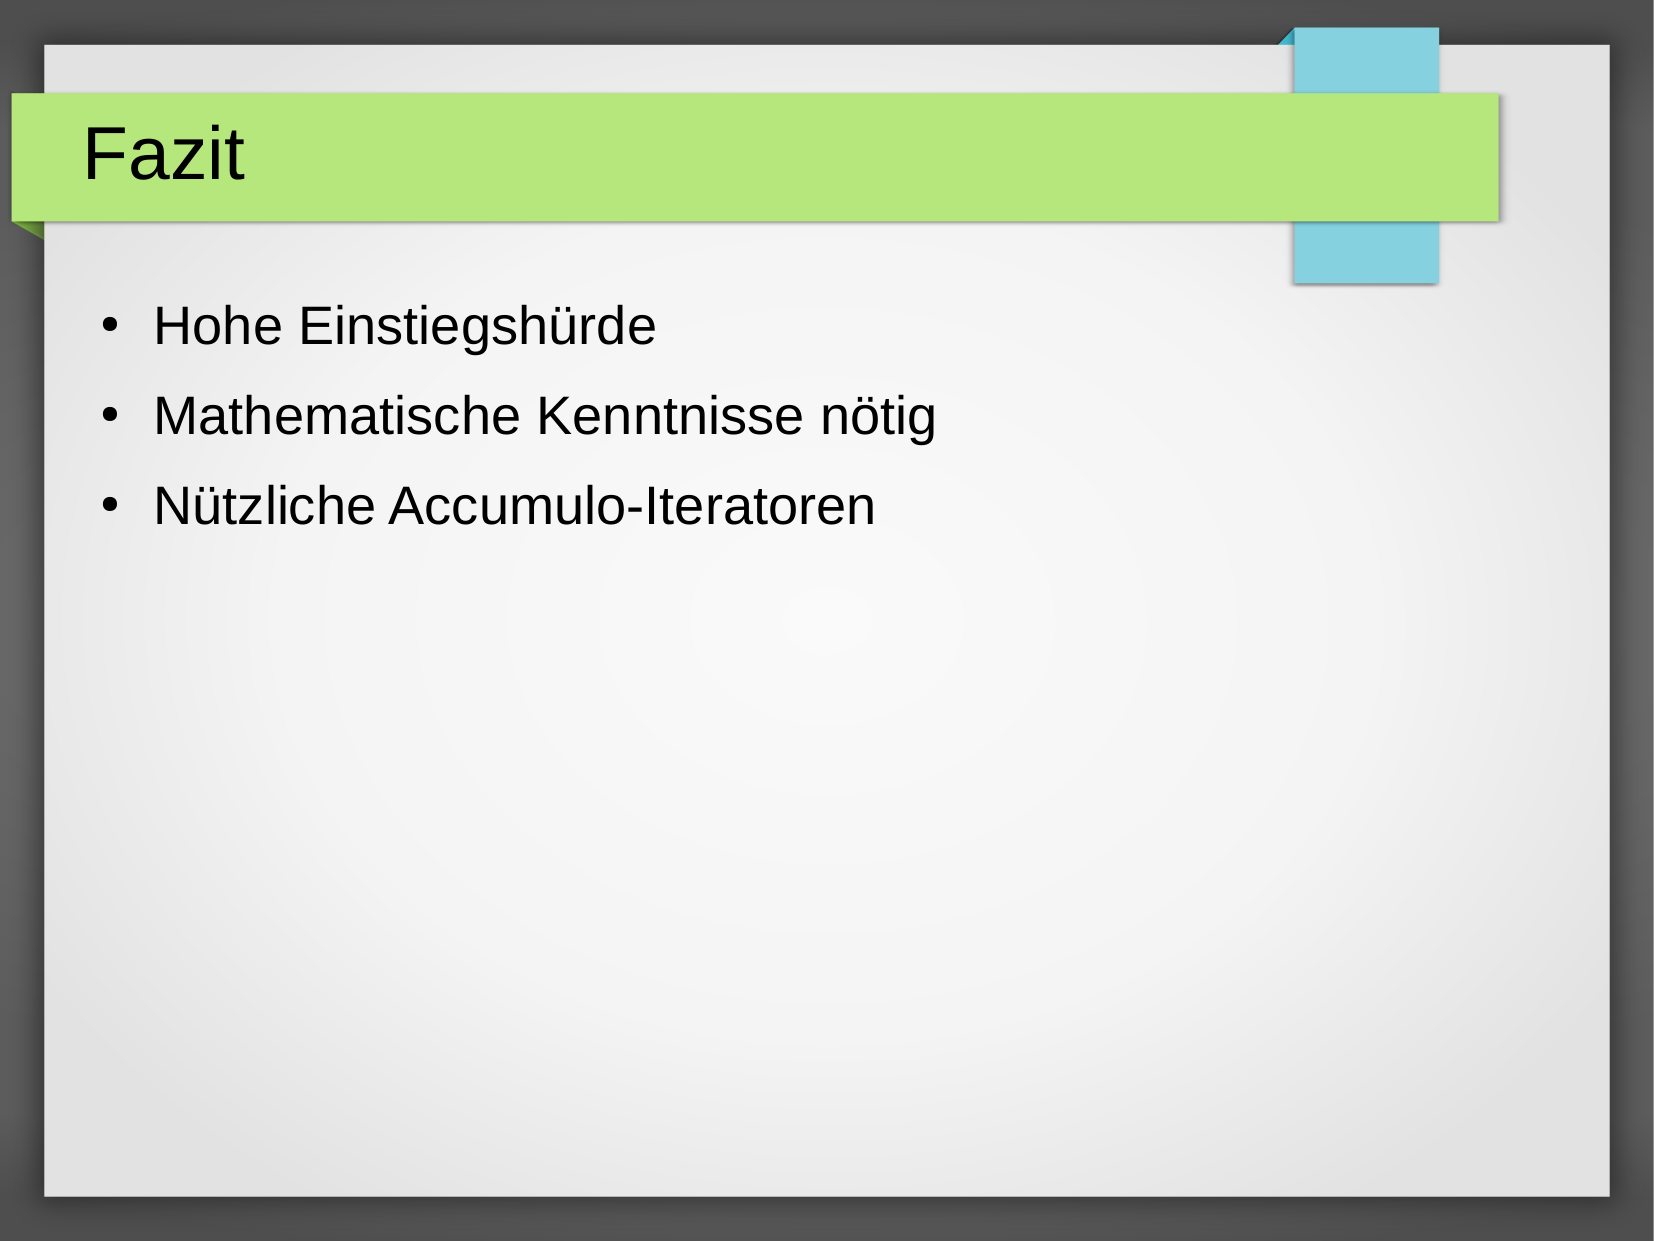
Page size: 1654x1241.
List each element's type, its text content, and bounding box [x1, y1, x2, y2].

picture [0, 0, 1654, 1241]
title Fazit [82, 94, 1264, 213]
list Hohe Einstiegshürde Mathematische Kenntnisse nötig Nützliche Accumulo-Iteratoren [82, 295, 1571, 1015]
